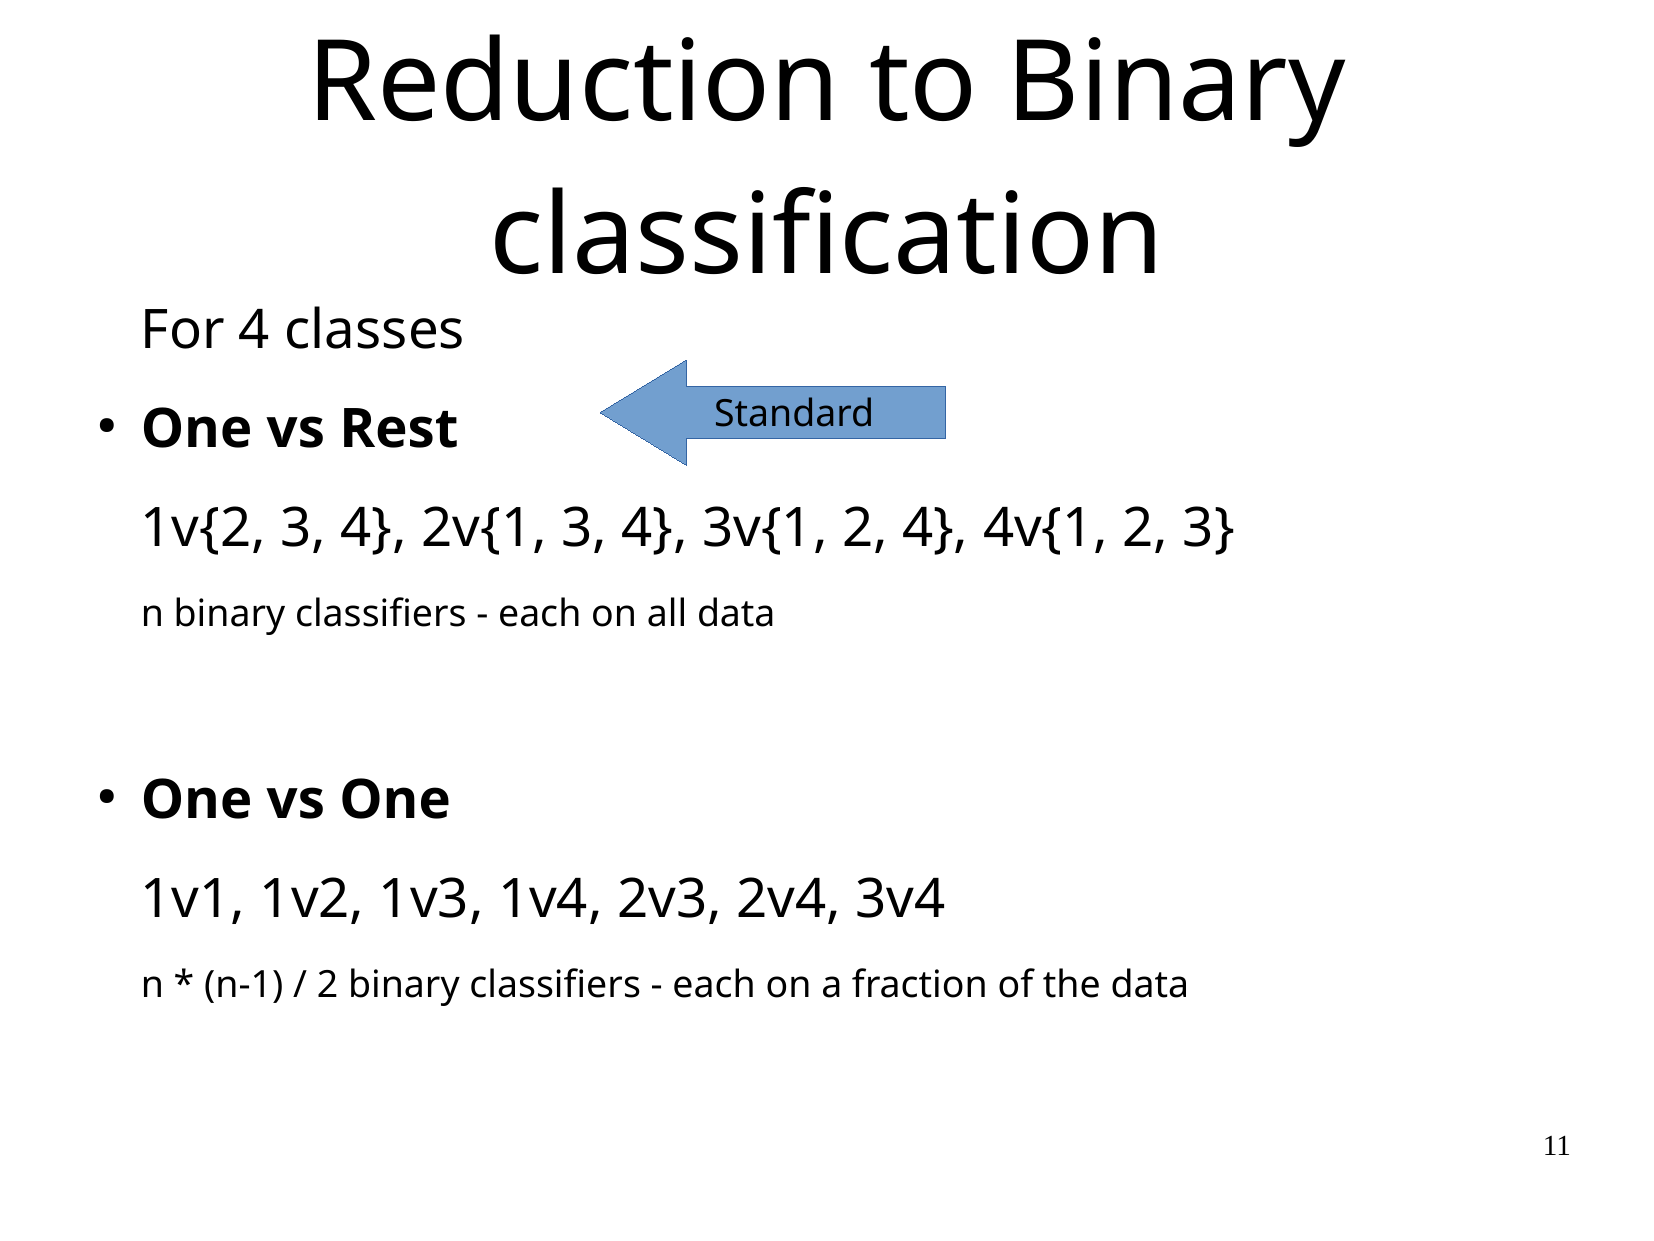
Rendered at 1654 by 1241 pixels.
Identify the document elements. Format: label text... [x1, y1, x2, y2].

text_box Standard [600, 360, 946, 466]
list For 4 classes One vs Rest 1v{2, 3, 4}, 2v{1, 3, 4}, 3v{1, 2, 4}, 4v{1, 2, 3} n binary classifiers - each on all data One vs One 1v1, 1v2, 1v3, 1v4, 2v3, 2v4, 3v4 n * (n-1) / 2 binary classifiers - each on a fraction of the data [82, 290, 1571, 1010]
title Reduction to Binary classification [82, 49, 1571, 257]
